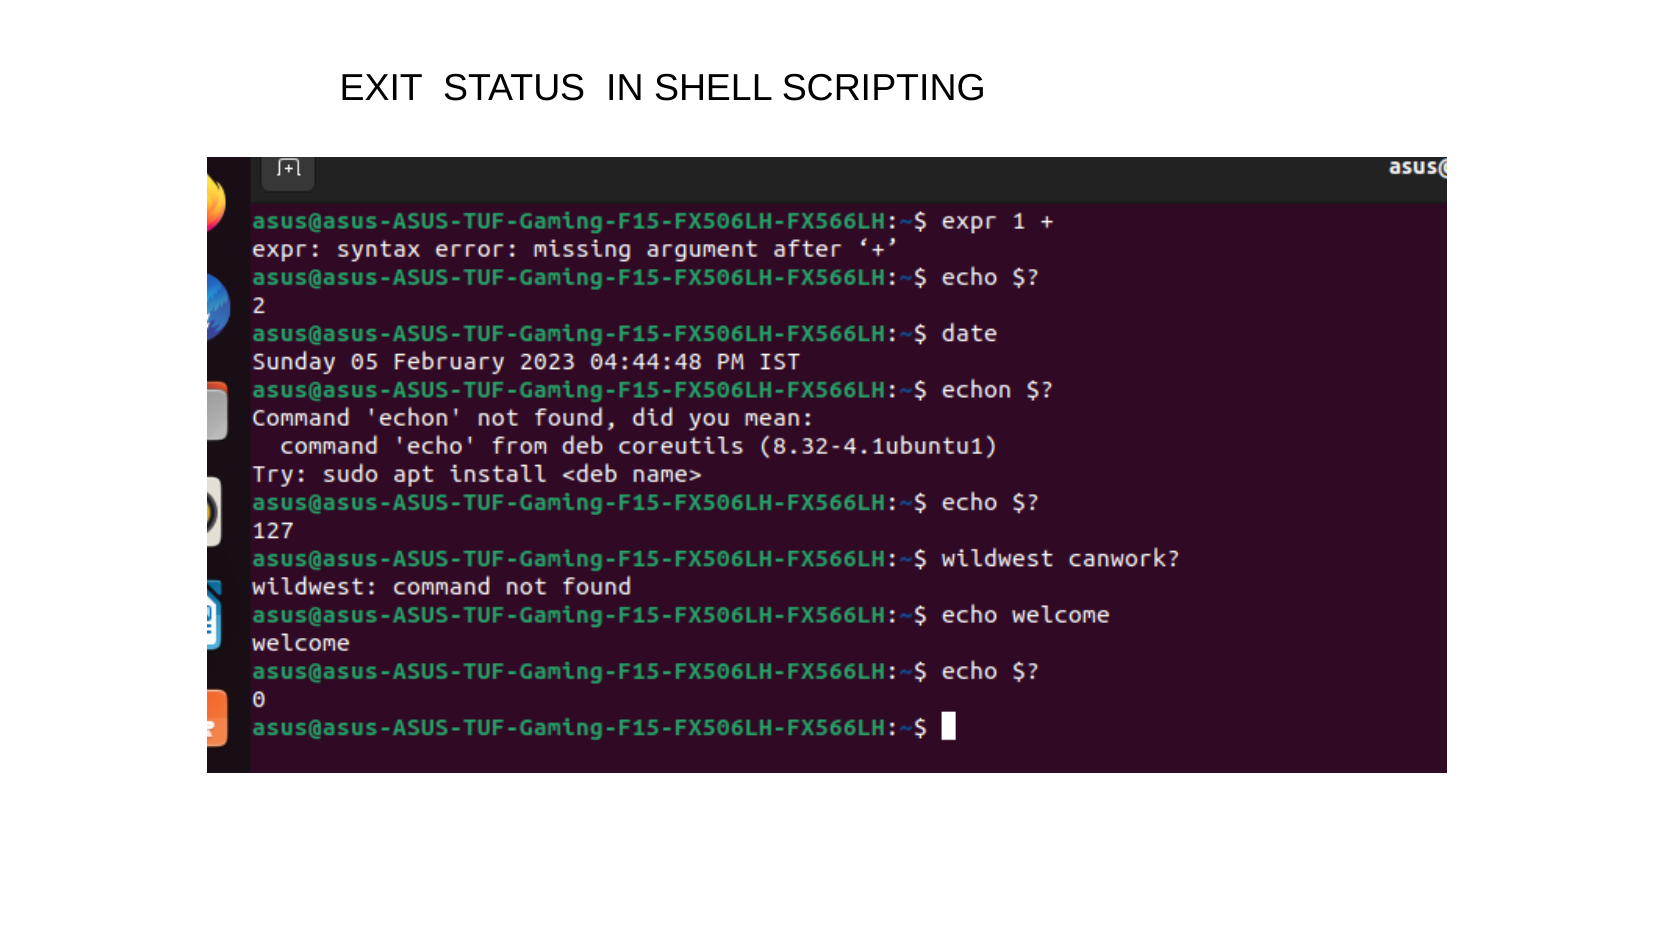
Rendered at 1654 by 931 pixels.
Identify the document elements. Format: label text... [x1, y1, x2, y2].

picture [207, 157, 1447, 774]
text_box EXIT STATUS IN SHELL SCRIPTING [324, 59, 1002, 116]
